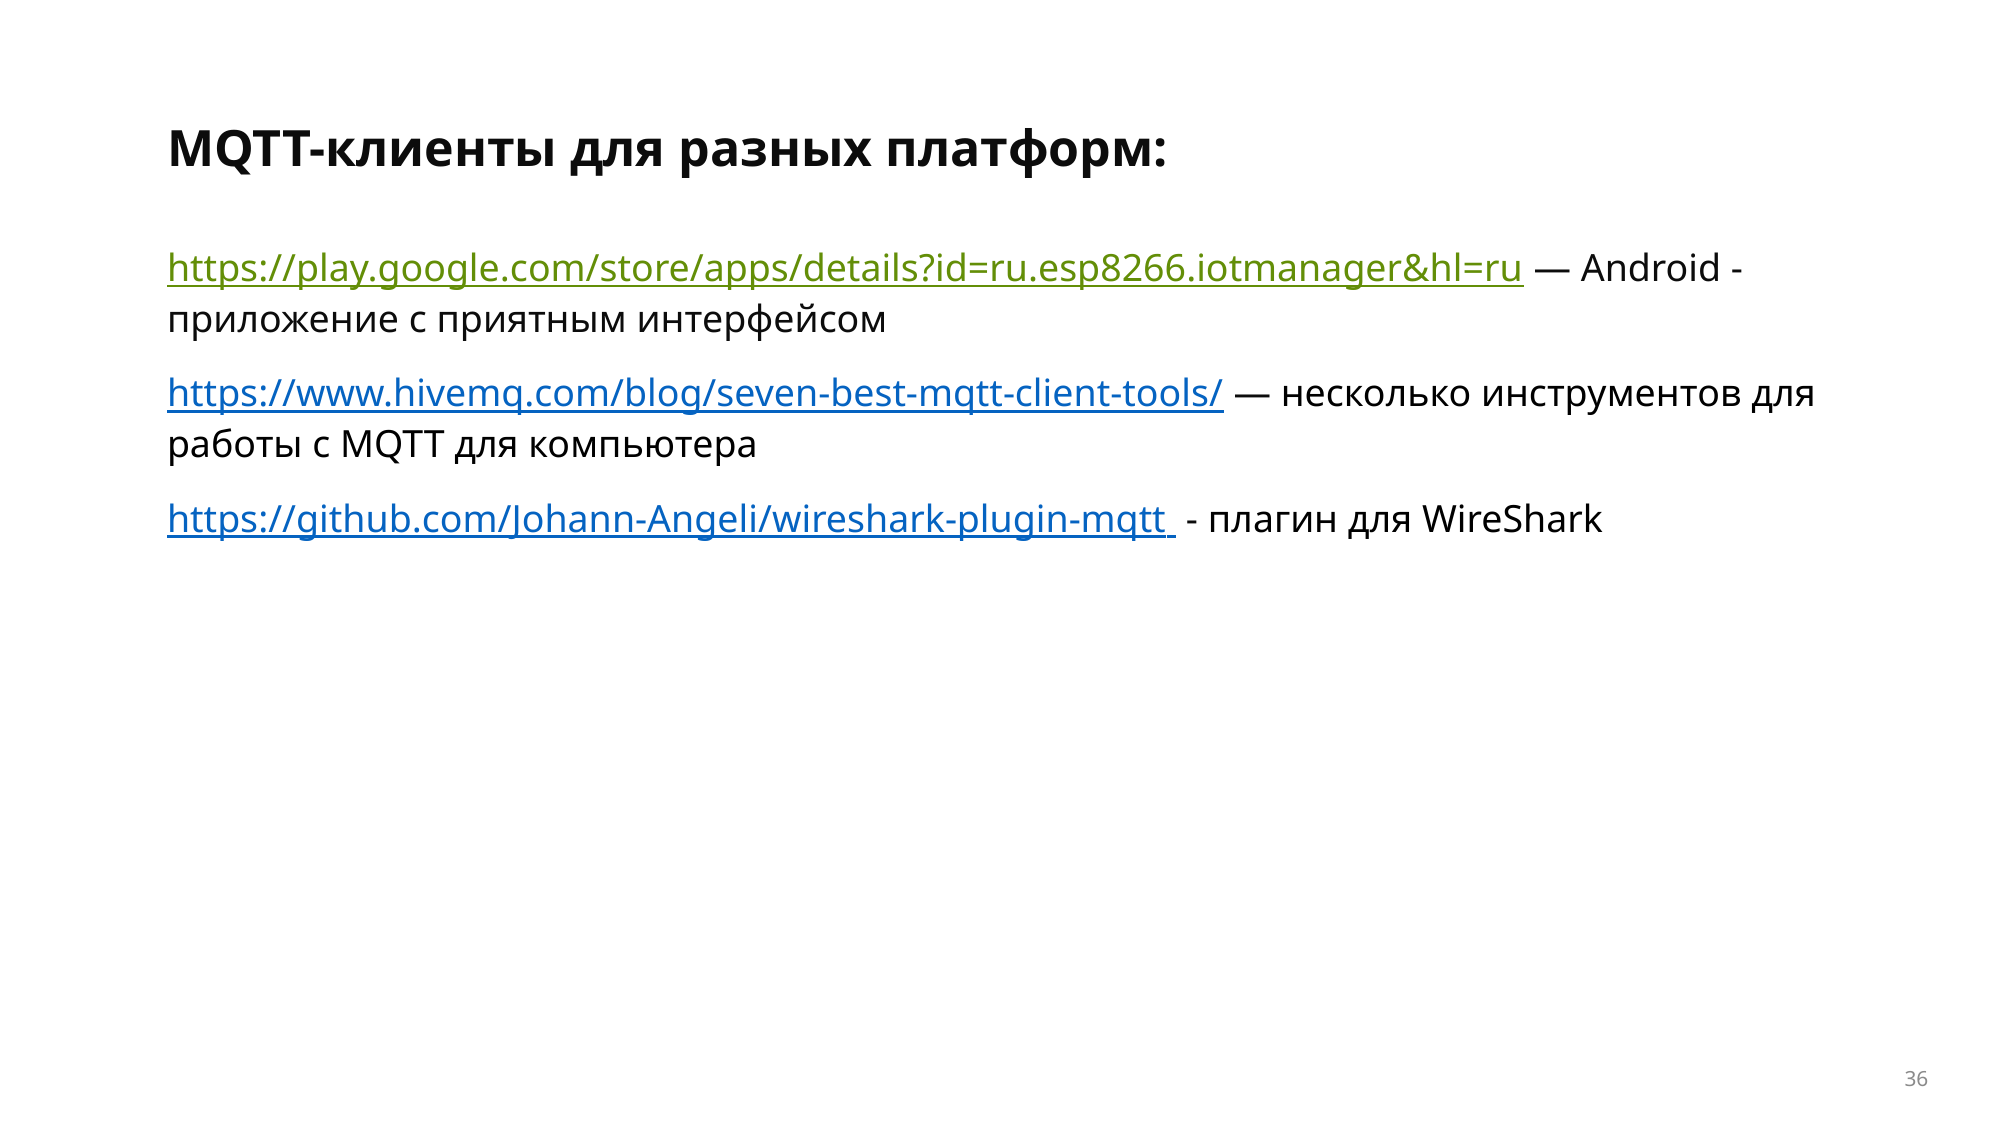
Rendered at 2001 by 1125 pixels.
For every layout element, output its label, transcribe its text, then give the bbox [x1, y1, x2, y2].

text_box MQTT-клиенты для разных платформ: [152, 108, 1850, 199]
slide_number <номер> [1832, 1034, 2000, 1125]
text_box https://play.google.com/store/apps/details?id=ru.esp8266.iotmanager&hl=ru — Android -приложение с приятным интерфейсом https://www.hivemq.com/blog/seven-best-mqtt-client-tools/ — несколько инструментов для работы с MQTT для компьютера https://github.com/Johann-Angeli/wireshark-plugin-mqtt - плагин для WireShark [152, 236, 1850, 563]
